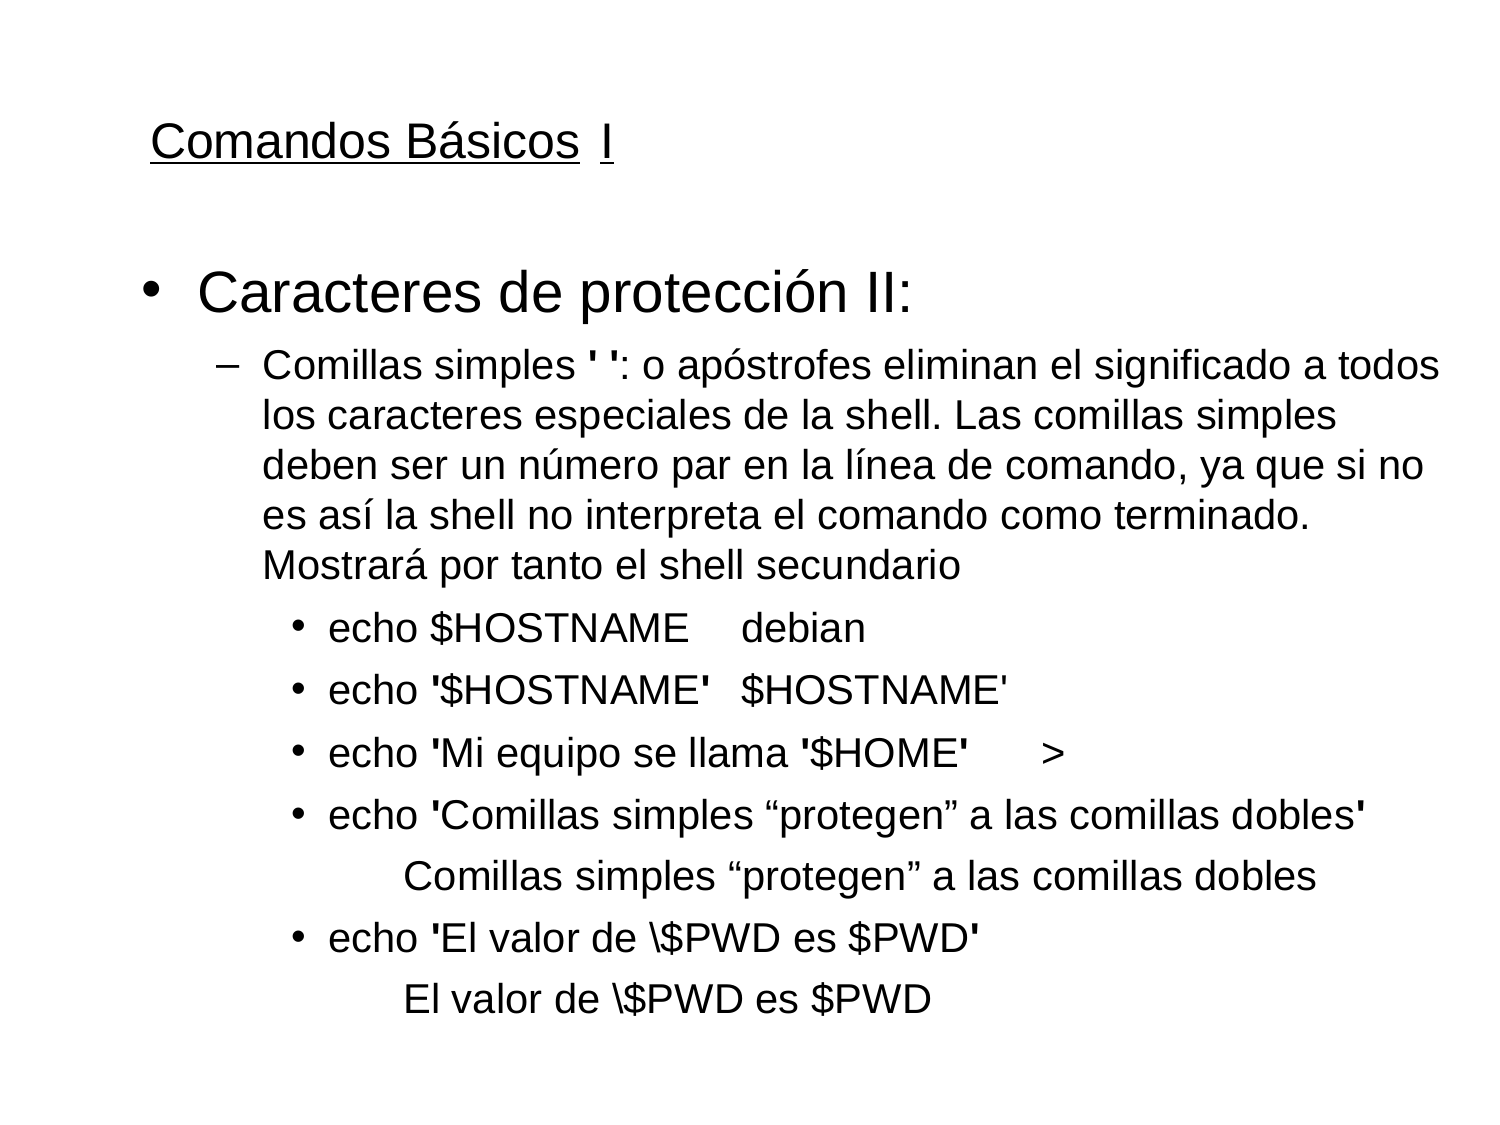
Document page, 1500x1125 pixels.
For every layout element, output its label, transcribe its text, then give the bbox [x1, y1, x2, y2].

title Comandos Básicos I [75, 45, 1426, 233]
list Caracteres de protección II: Comillas simples ' ': o apóstrofes eliminan el significado a todos los caracteres especiales de la shell. Las comillas simples deben ser un número par en la línea de comando, ya que si no es así la shell no interpreta el comando como terminado. Mostrará por tanto el shell secundario echo $HOSTNAME debian echo '$HOSTNAME' $HOSTNAME' echo 'Mi equipo se llama '$HOME' > echo 'Comillas simples “protegen” a las comillas dobles' Comillas simples “protegen” a las comillas dobles echo 'El valor de \$PWD es $PWD' El valor de \$PWD es $PWD [126, 259, 1477, 1044]
